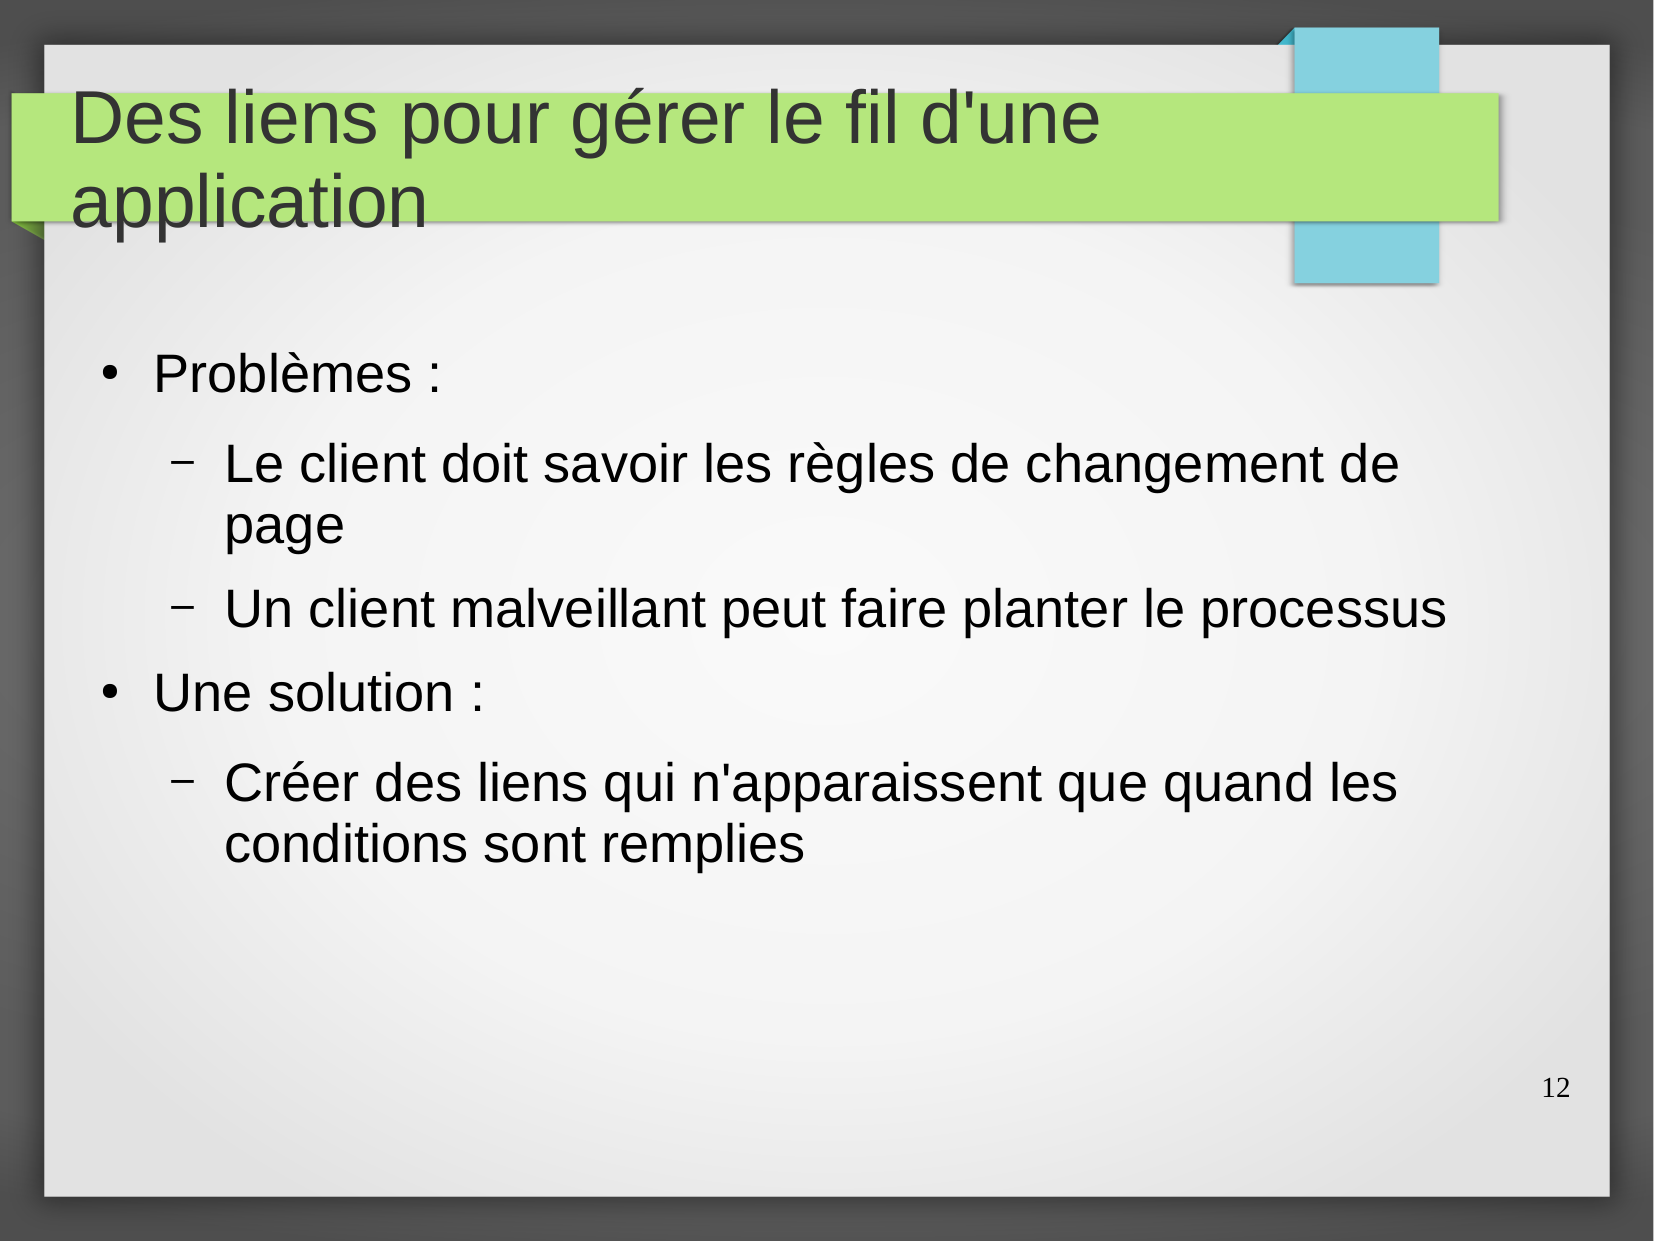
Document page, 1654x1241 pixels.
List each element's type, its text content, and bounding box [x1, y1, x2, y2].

picture [0, 0, 1654, 1241]
title Des liens pour gérer le fil d'une application [70, 75, 1229, 244]
list Problèmes : Le client doit savoir les règles de changement de page Un client malveillant peut faire planter le processus Une solution : Créer des liens qui n'apparaissent que quand les conditions sont remplies [82, 343, 1538, 1063]
